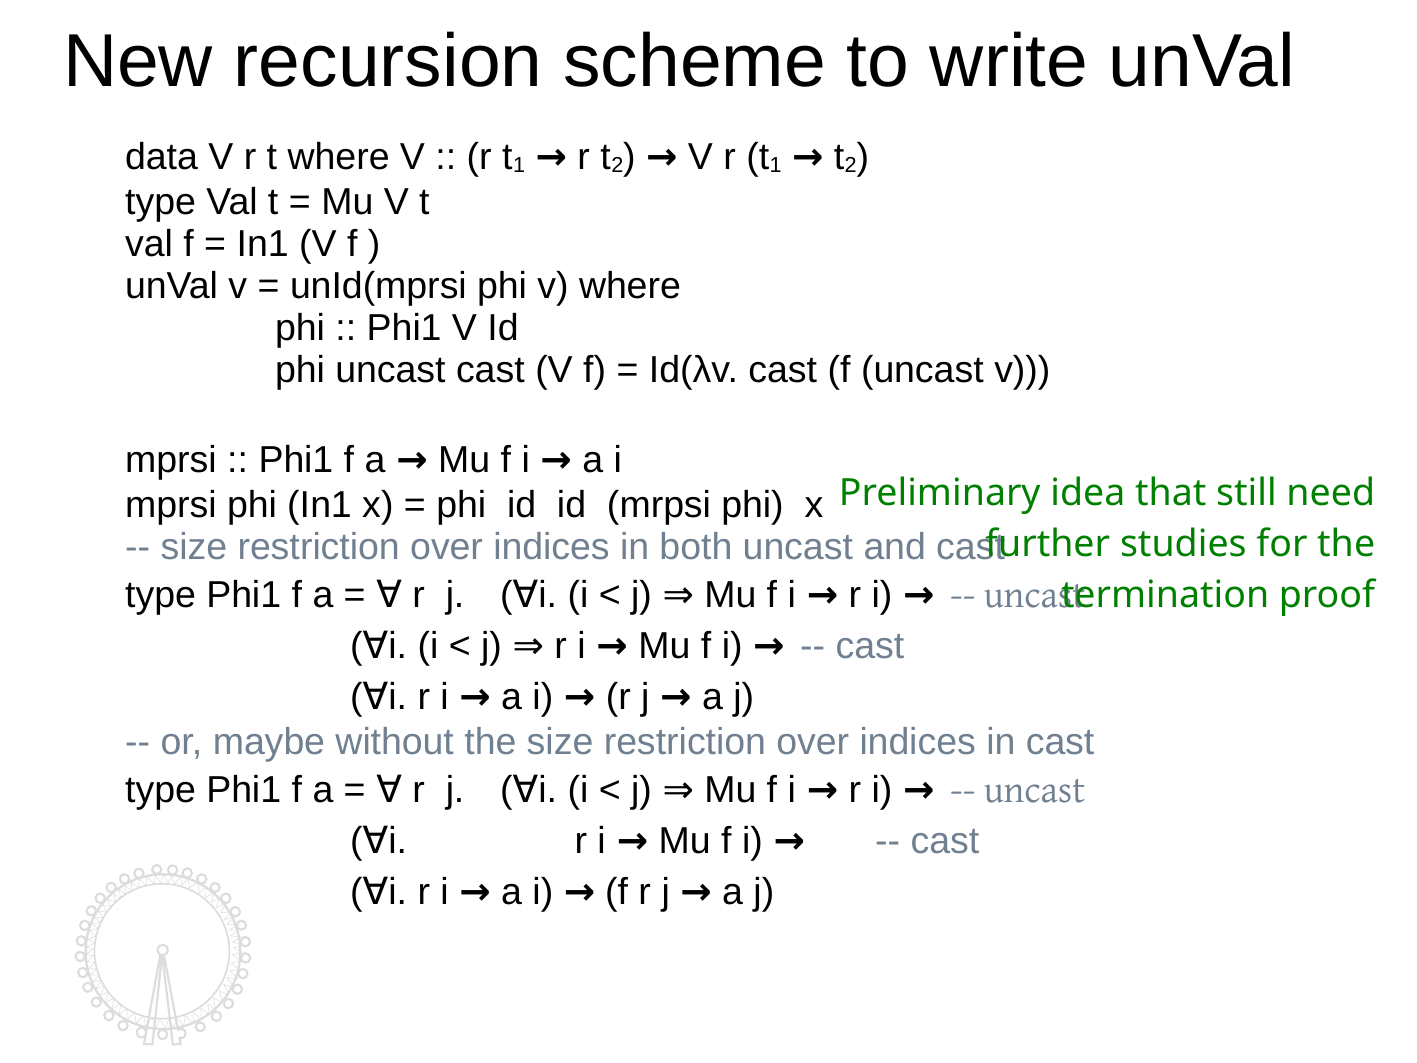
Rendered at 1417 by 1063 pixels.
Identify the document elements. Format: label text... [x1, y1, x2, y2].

title New recursion scheme to write unVal [48, 11, 1369, 117]
text_box Preliminary idea that still need further studies for the termination proof [765, 458, 1393, 551]
subtitle data V r t where V :: (r t1 → r t2) → V r (t1 → t2) type Val t = Mu V t val f = In1 (V f ) unVal v = unId(mprsi phi v) where phi :: Phi1 V Id phi uncast cast (V f) = Id(λv. cast (f (uncast v))) mprsi :: Phi1 f a → Mu f i → a i mprsi phi (In1 x) = phi id id (mrpsi phi) x -- size restriction over indices in both uncast and cast type Phi1 f a = ∀ r j. (∀i. (i < j) ⇒ Mu f i → r i) → -- uncast (∀i. (i < j) ⇒ r i → Mu f i) → -- cast (∀i. r i → a i) → (r j → a j) -- or, maybe without the size restriction over indices in cast type Phi1 f a = ∀ r j. (∀i. (i < j) ⇒ Mu f i → r i) → -- uncast (∀i. r i → Mu f i) → -- cast (∀i. r i → a i) → (f r j → a j) [110, 122, 1244, 982]
